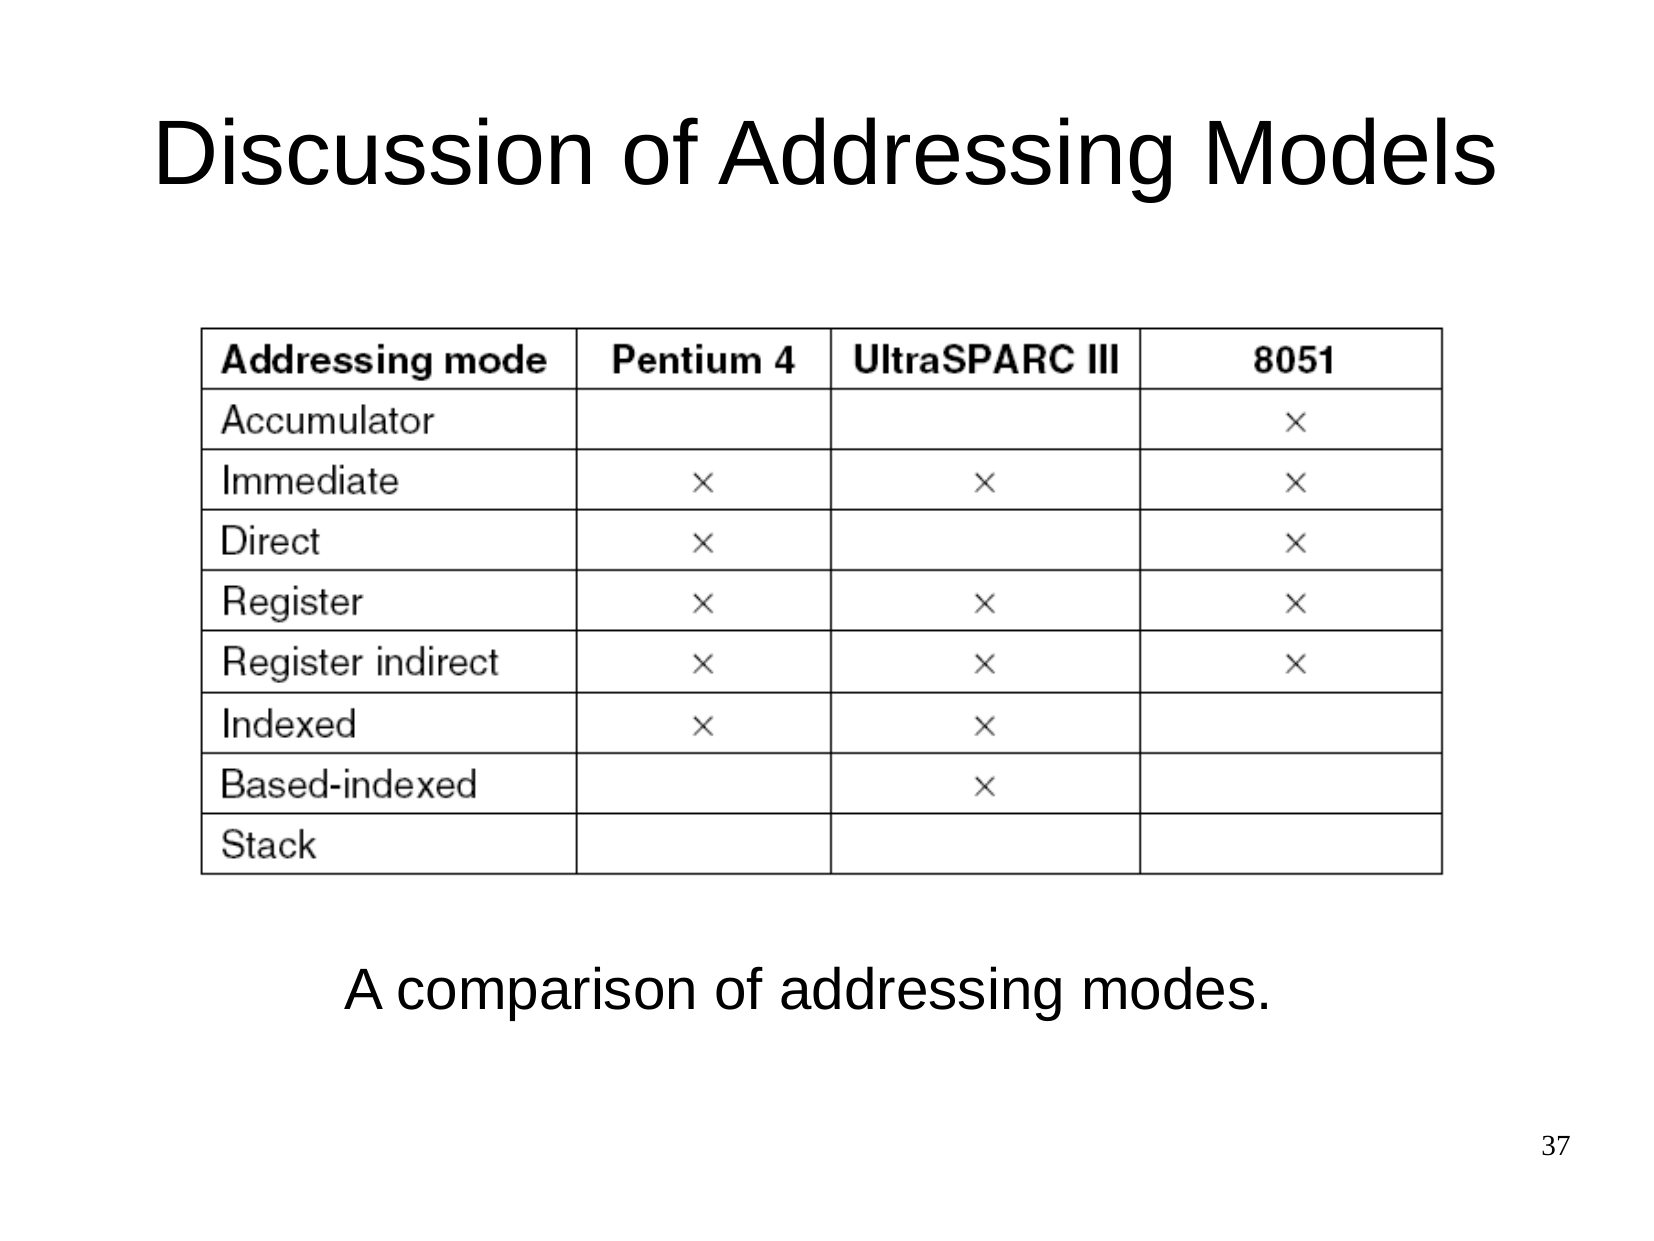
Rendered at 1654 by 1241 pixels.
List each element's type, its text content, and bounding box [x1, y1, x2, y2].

picture [192, 317, 1458, 888]
list A comparison of addressing modes. [59, 949, 1560, 1087]
title Discussion of Addressing Models [82, 49, 1571, 257]
